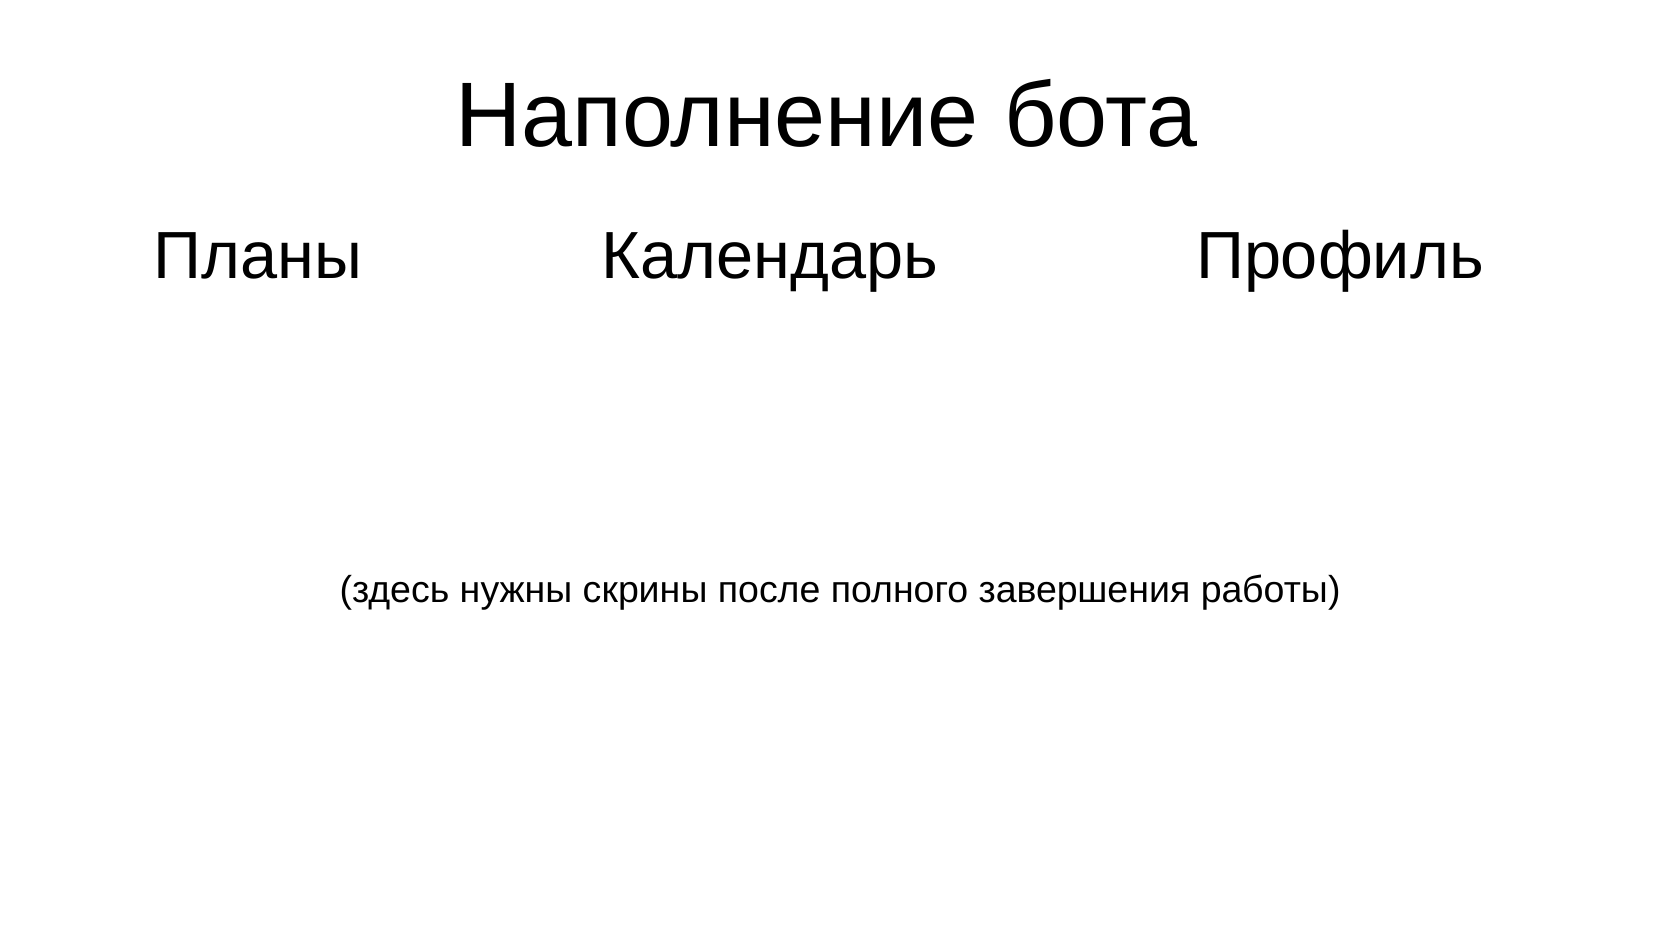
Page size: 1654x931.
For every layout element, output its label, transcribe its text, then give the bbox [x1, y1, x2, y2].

list Планы Календарь Профиль [82, 217, 1571, 325]
title Наполнение бота [82, 37, 1571, 193]
text_box (здесь нужны скрины после полного завершения работы) [324, 561, 1357, 618]
